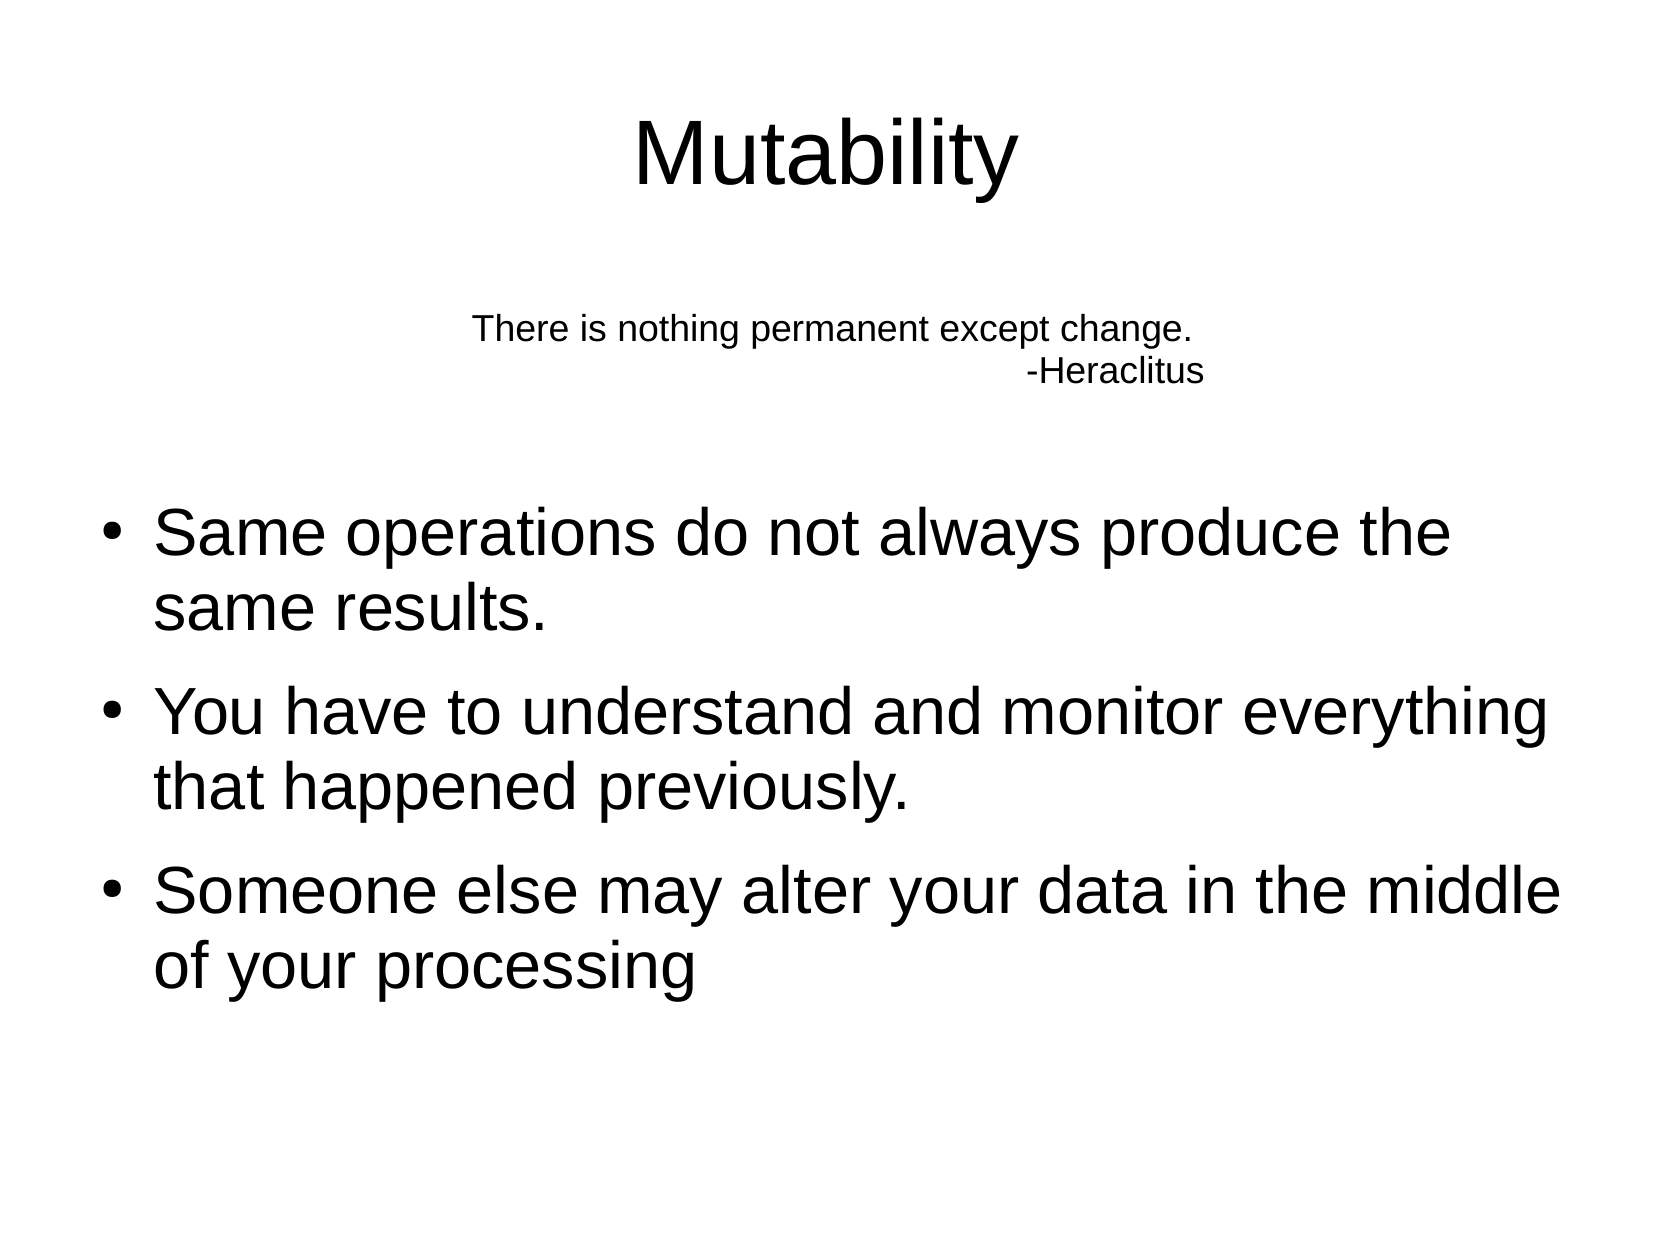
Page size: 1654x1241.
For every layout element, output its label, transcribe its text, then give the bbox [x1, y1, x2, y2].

text_box There is nothing permanent except change. -Heraclitus [435, 300, 1231, 399]
list Same operations do not always produce the same results. You have to understand and monitor everything that happened previously. Someone else may alter your data in the middle of your processing [82, 495, 1571, 1231]
title Mutability [82, 49, 1571, 257]
